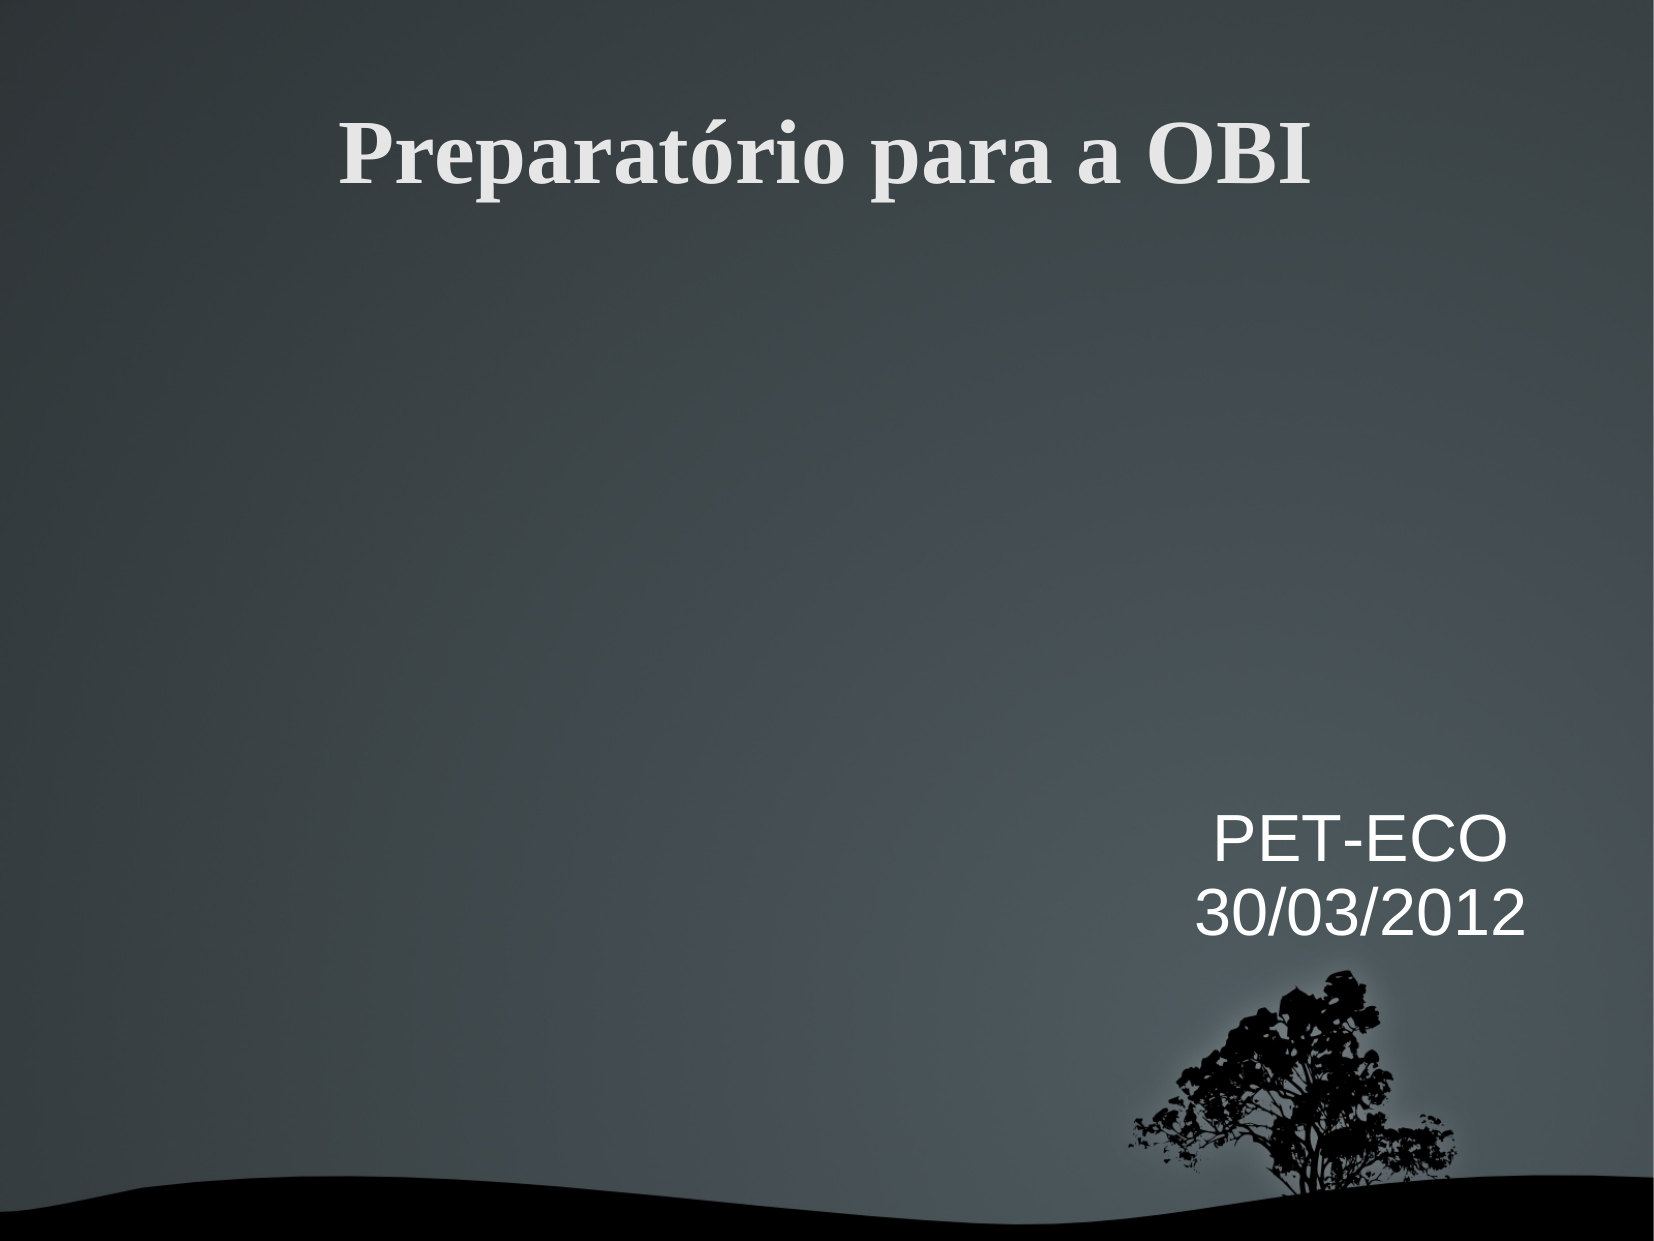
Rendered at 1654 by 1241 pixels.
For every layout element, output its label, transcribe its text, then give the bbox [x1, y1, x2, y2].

subtitle PET-ECO 30/03/2012 [1151, 649, 1571, 1102]
picture [0, 0, 1654, 1241]
title Preparatório para a OBI [82, 49, 1571, 257]
